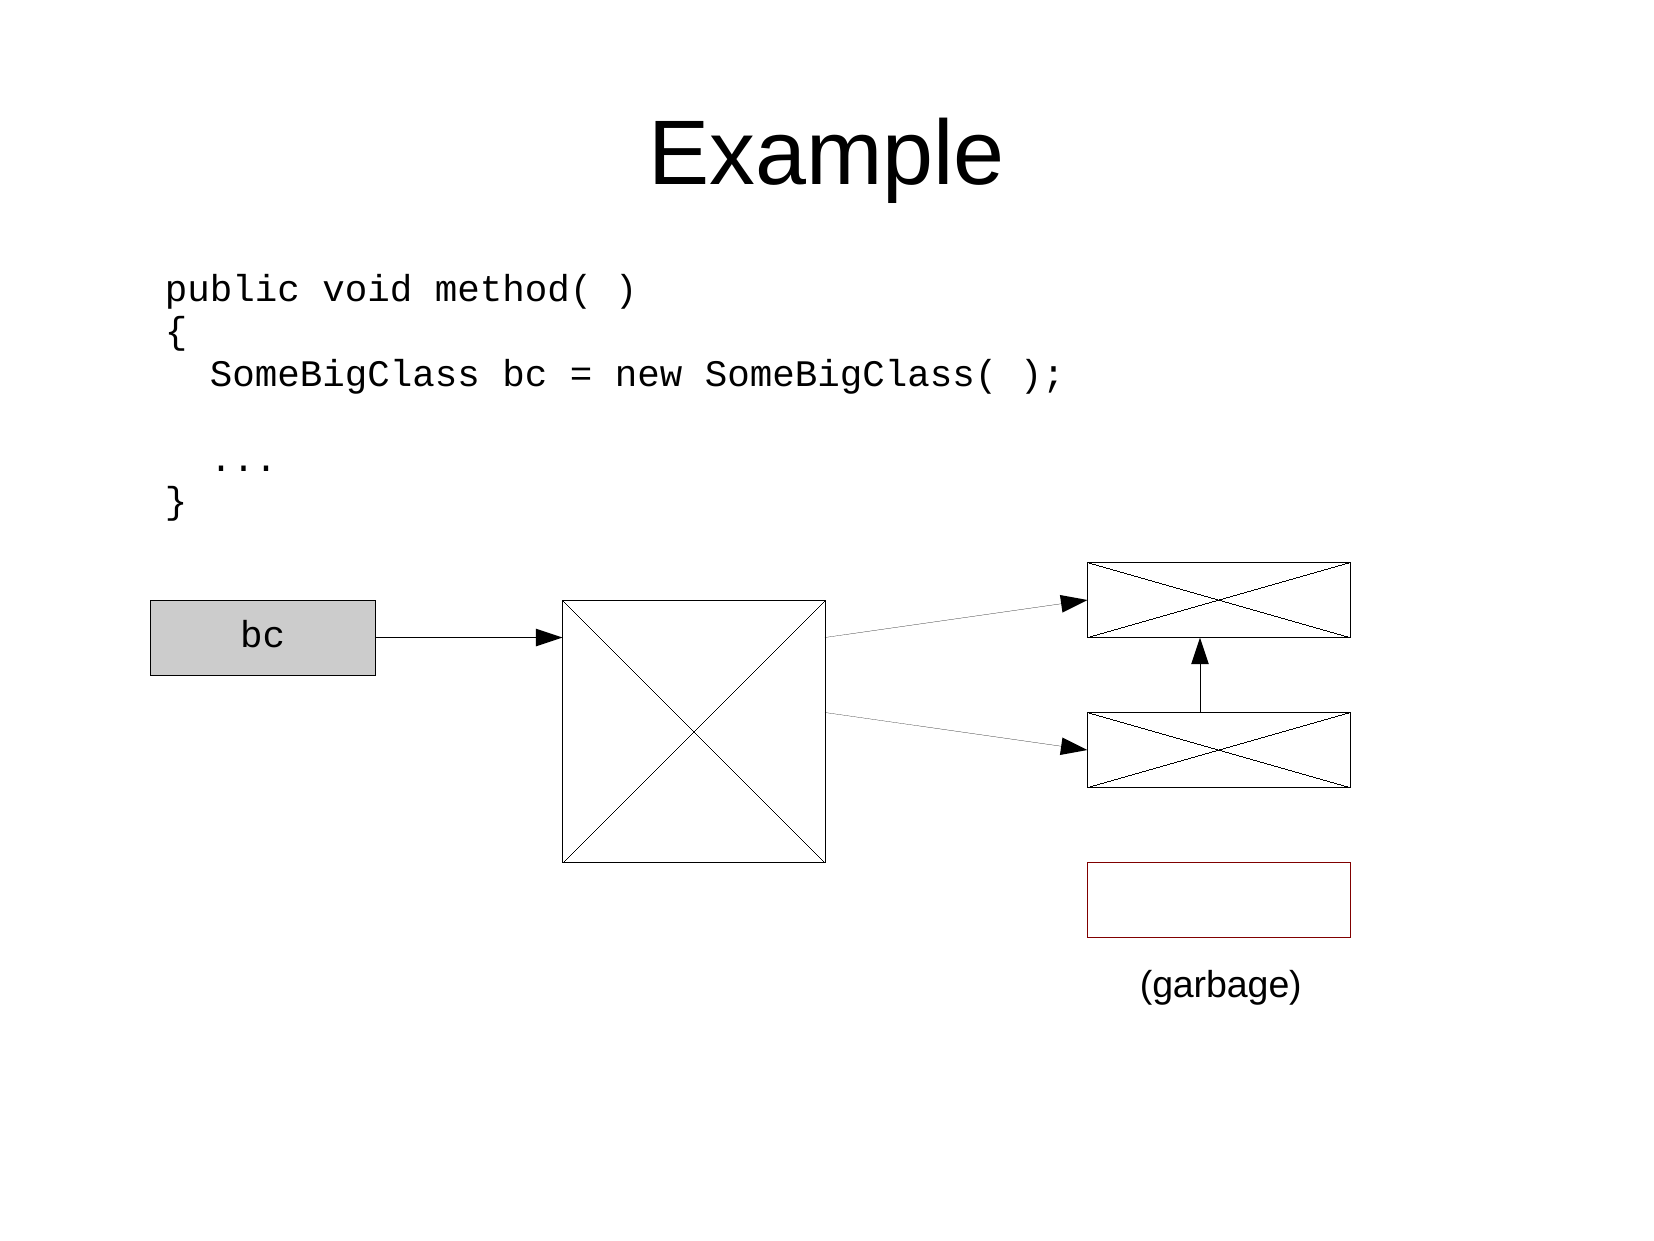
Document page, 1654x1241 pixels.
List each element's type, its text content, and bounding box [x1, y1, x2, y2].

text_box [1087, 712, 1351, 788]
text_box (garbage) [1125, 955, 1317, 1013]
text_box [1087, 562, 1351, 638]
title Example [82, 49, 1571, 257]
text_box [562, 600, 826, 863]
text_box bc [150, 600, 376, 676]
text_box public void method( ) { SomeBigClass bc = new SomeBigClass( ); ... } [150, 262, 1080, 517]
text_box [1087, 862, 1351, 938]
